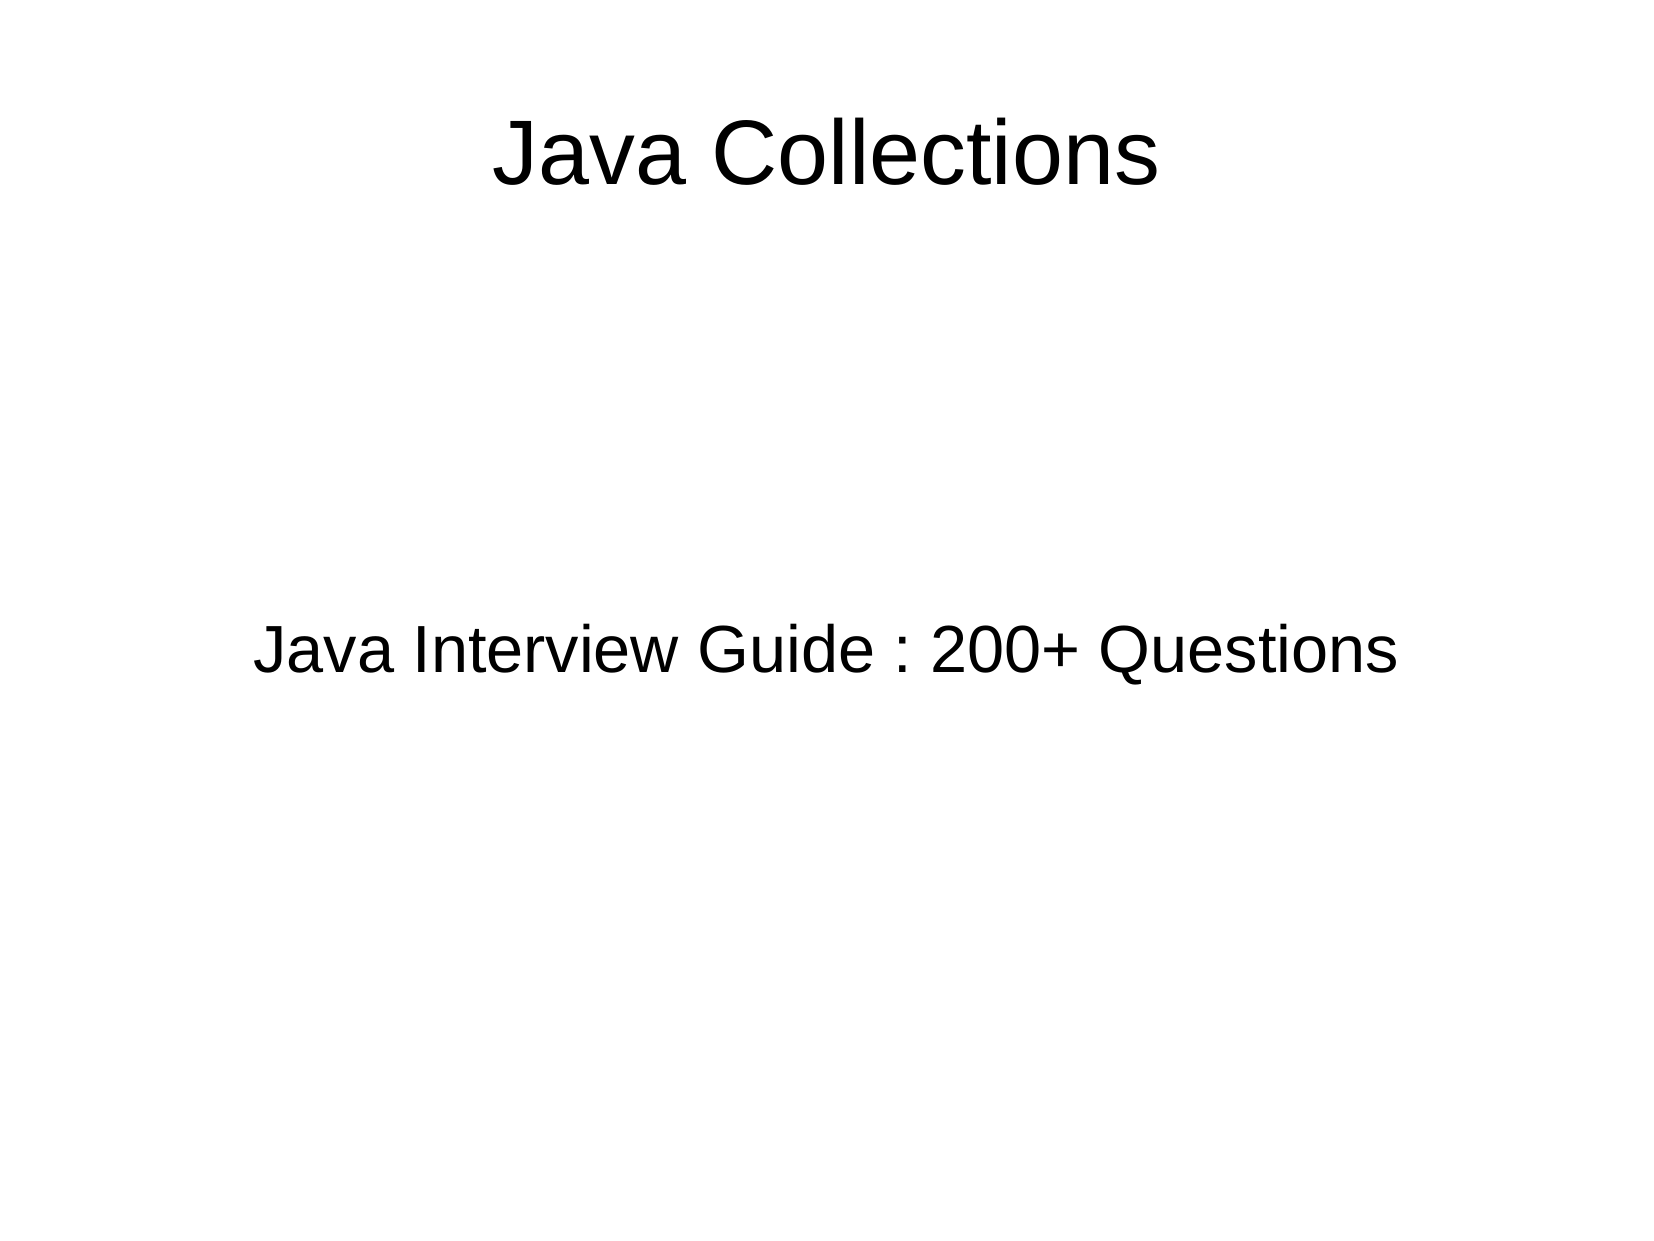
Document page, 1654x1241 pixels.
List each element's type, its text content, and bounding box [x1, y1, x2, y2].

subtitle Java Interview Guide : 200+ Questions [82, 290, 1571, 1010]
title Java Collections [82, 49, 1571, 257]
